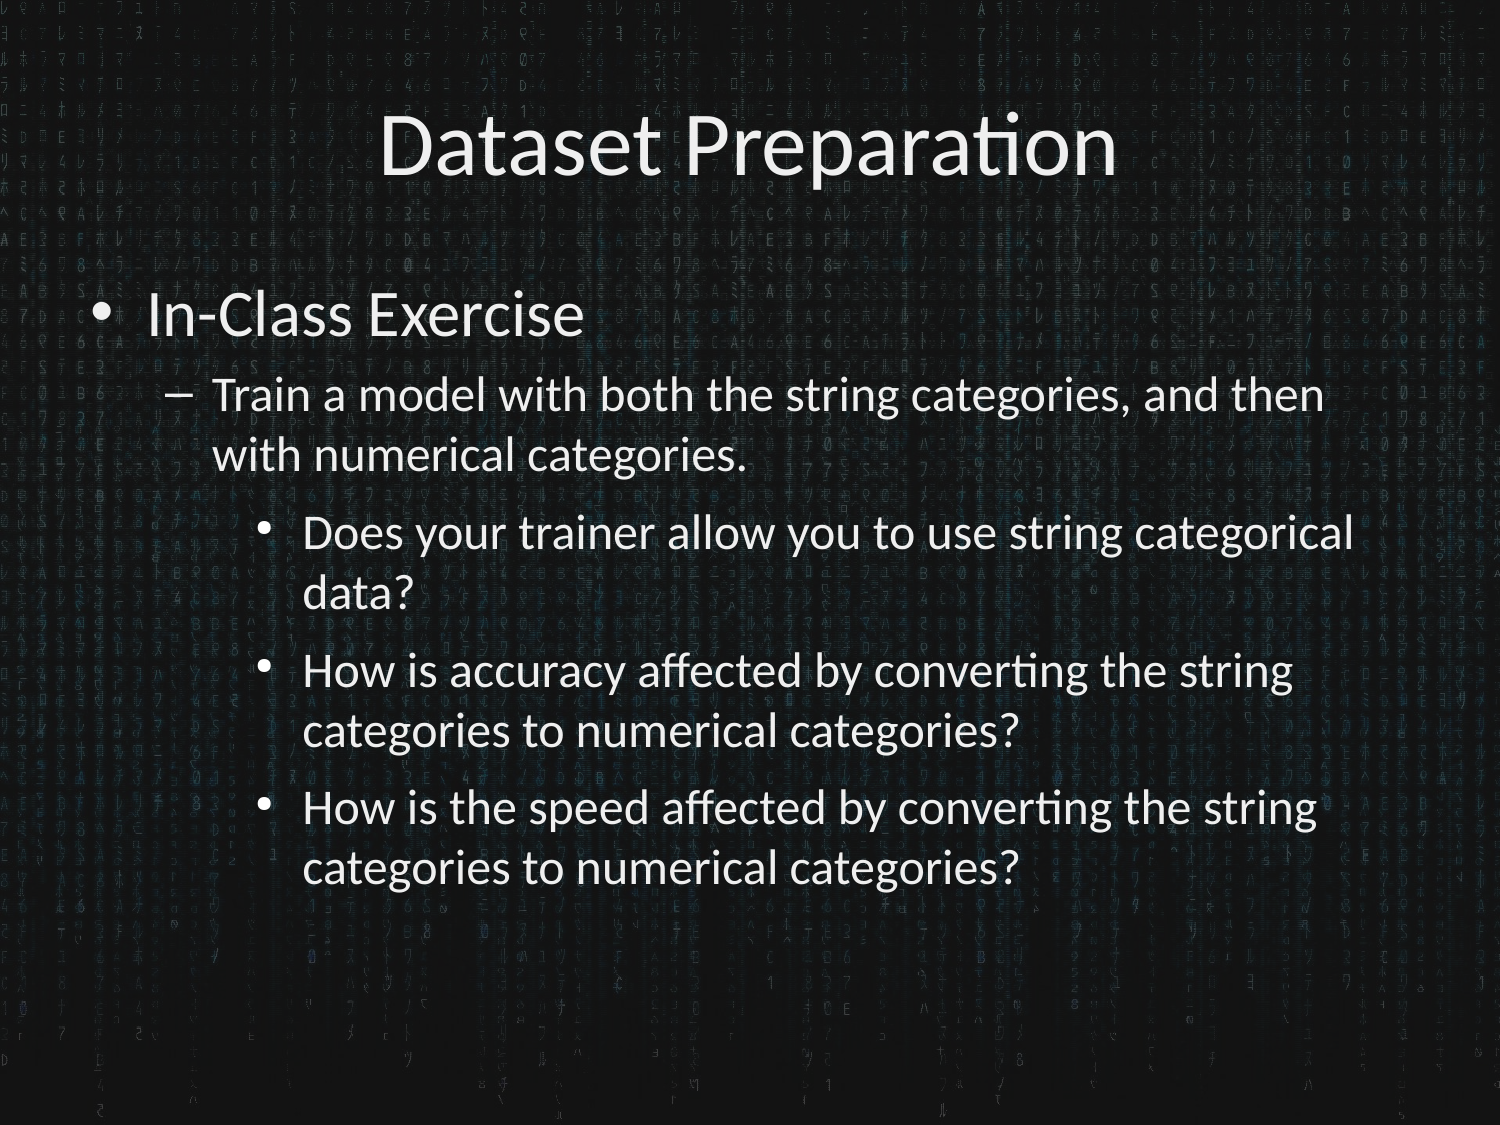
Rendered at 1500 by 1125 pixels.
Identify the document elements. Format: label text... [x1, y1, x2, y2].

text_box [0, 0, 1500, 1125]
title Dataset Preparation [75, 45, 1425, 233]
list In-Class Exercise Train a model with both the string categories, and then with numerical categories. Does your trainer allow you to use string categorical data? How is accuracy affected by converting the string categories to numerical categories? How is the speed affected by converting the string categories to numerical categories? [75, 262, 1425, 1005]
